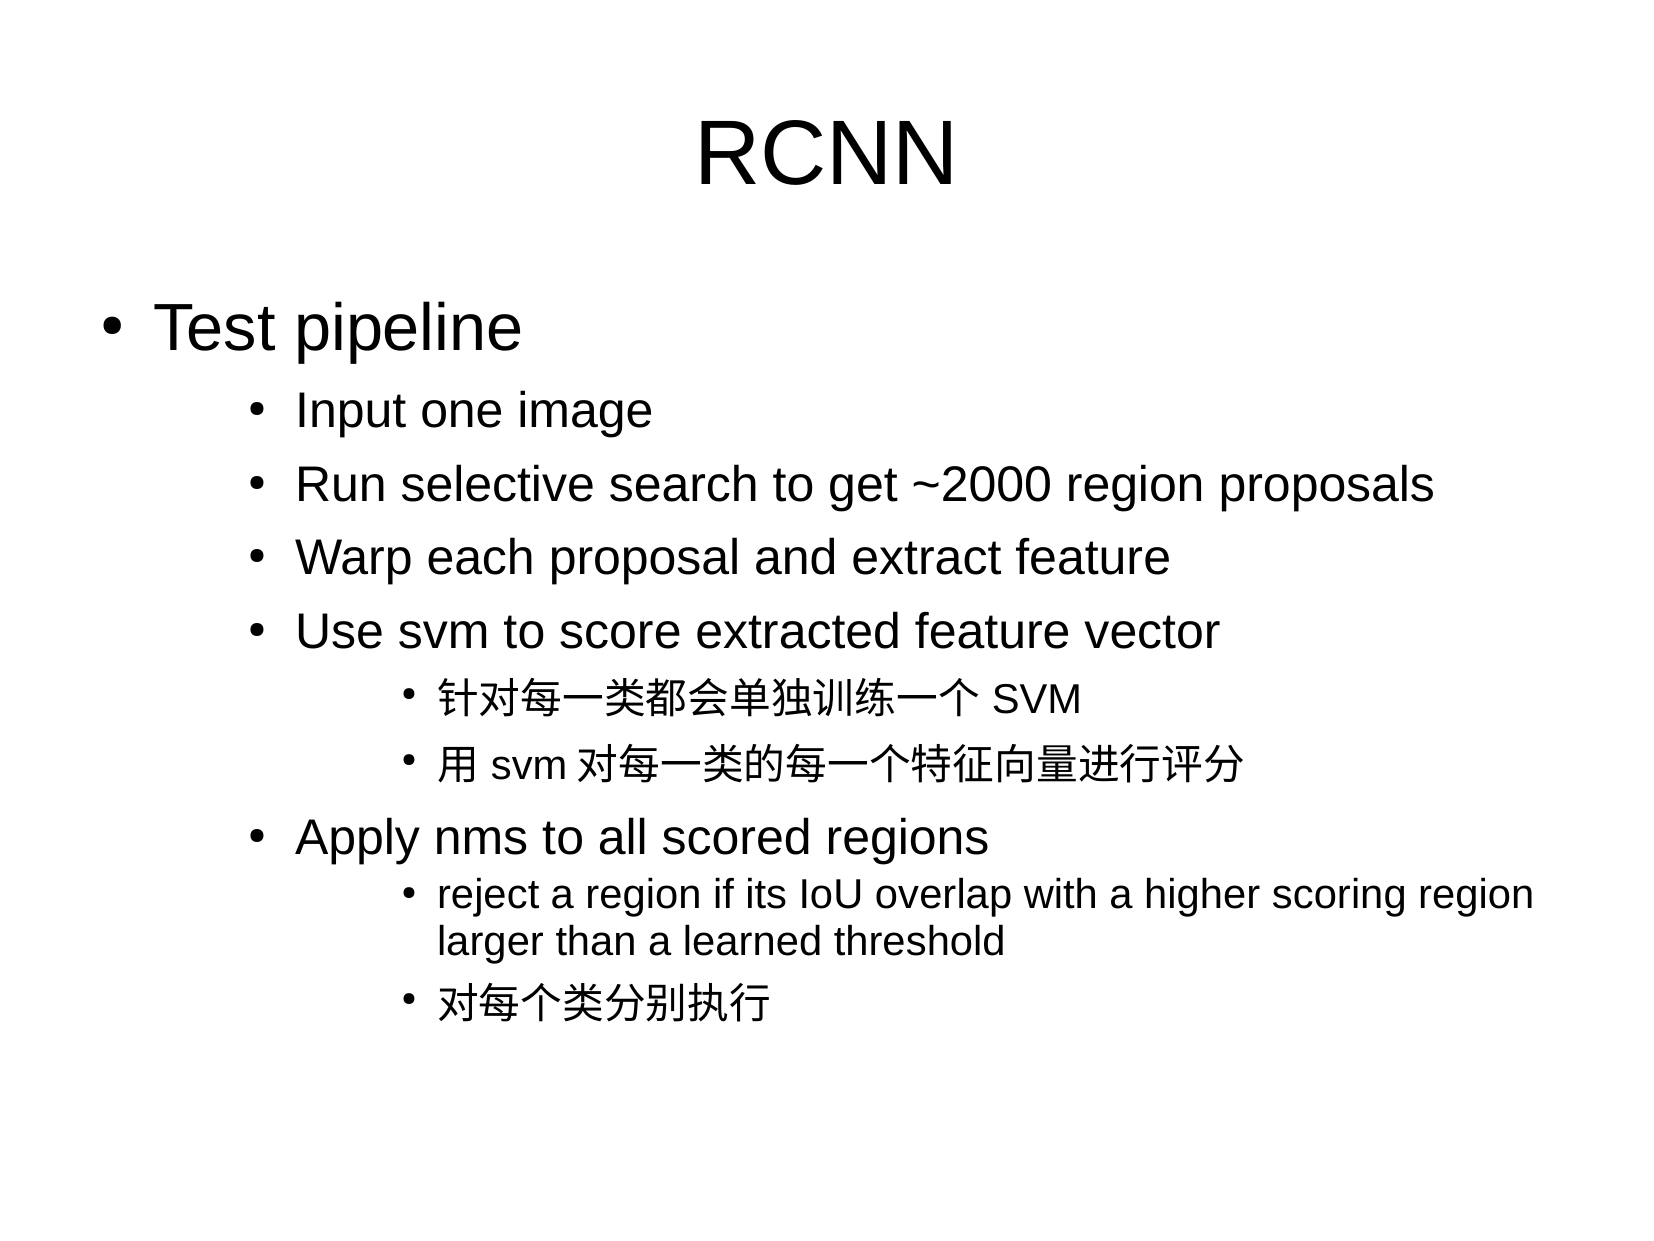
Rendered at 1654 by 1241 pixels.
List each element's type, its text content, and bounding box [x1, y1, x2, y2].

list Test pipeline Input one image Run selective search to get ~2000 region proposals Warp each proposal and extract feature Use svm to score extracted feature vector 针对每一类都会单独训练一个SVM 用svm对每一类的每一个特征向量进行评分 Apply nms to all scored regions reject a region if its IoU overlap with a higher scoring region larger than a learned threshold 对每个类分别执行 [82, 290, 1571, 1134]
title RCNN [82, 49, 1571, 257]
